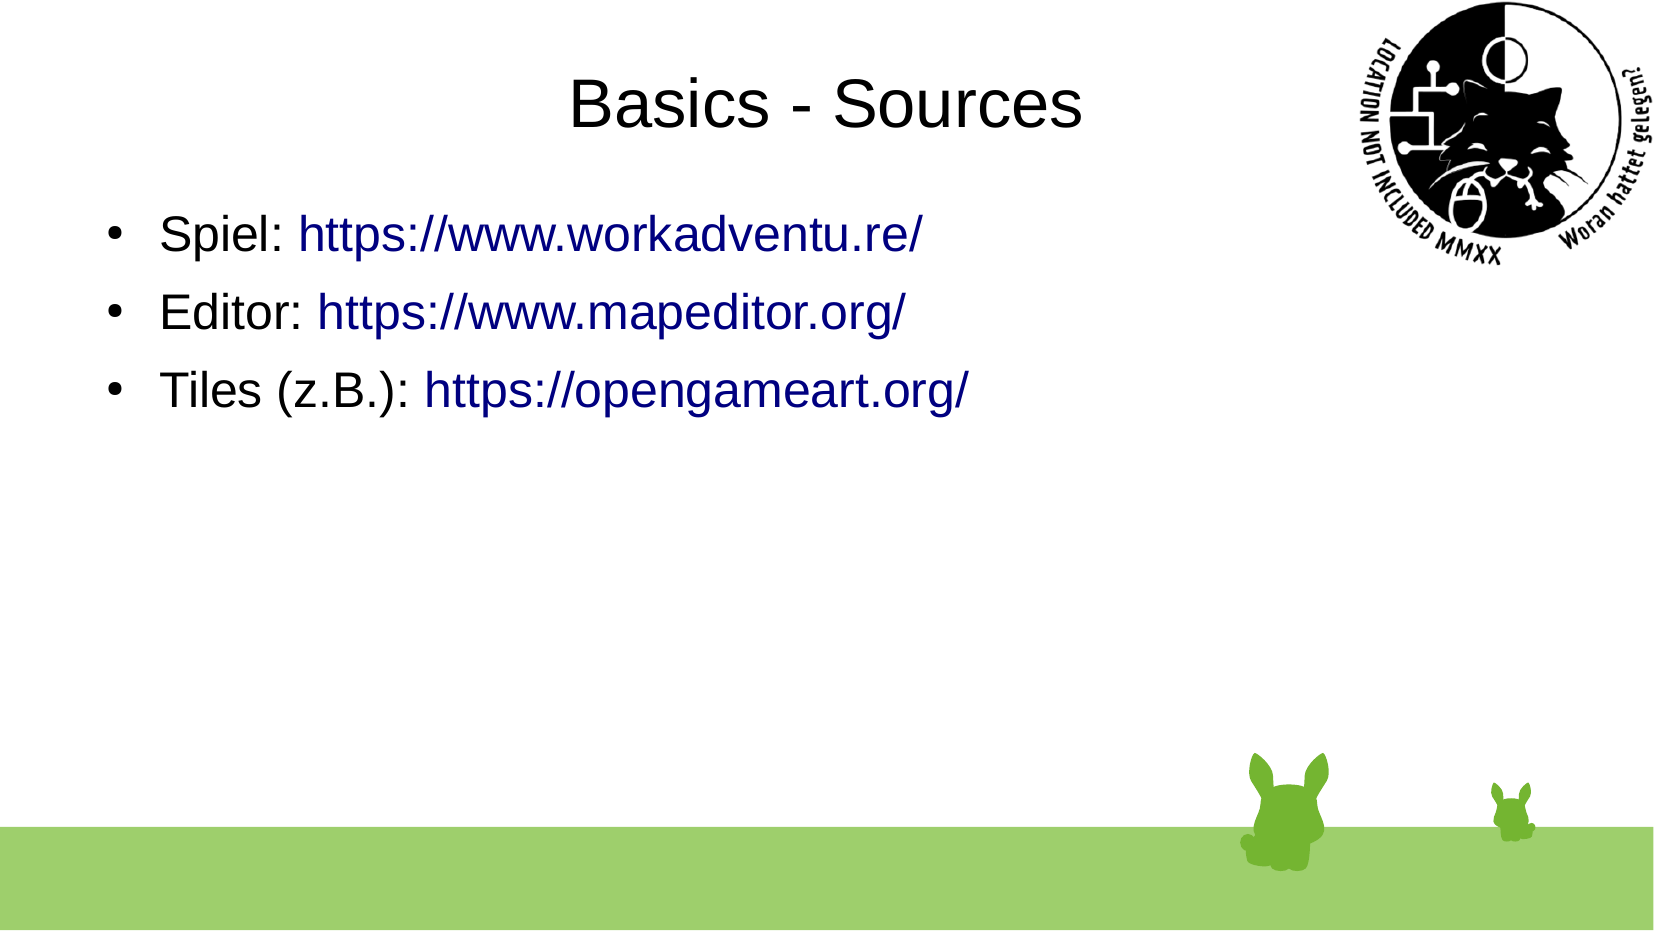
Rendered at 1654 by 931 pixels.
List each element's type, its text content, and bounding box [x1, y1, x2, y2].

picture [1358, 0, 1654, 266]
title Basics - Sources [88, 29, 1358, 178]
list Spiel: https://www.workadventu.re/ Editor: https://www.mapeditor.org/ Tiles (z.B.): https://opengameart.org/ [88, 206, 1565, 739]
